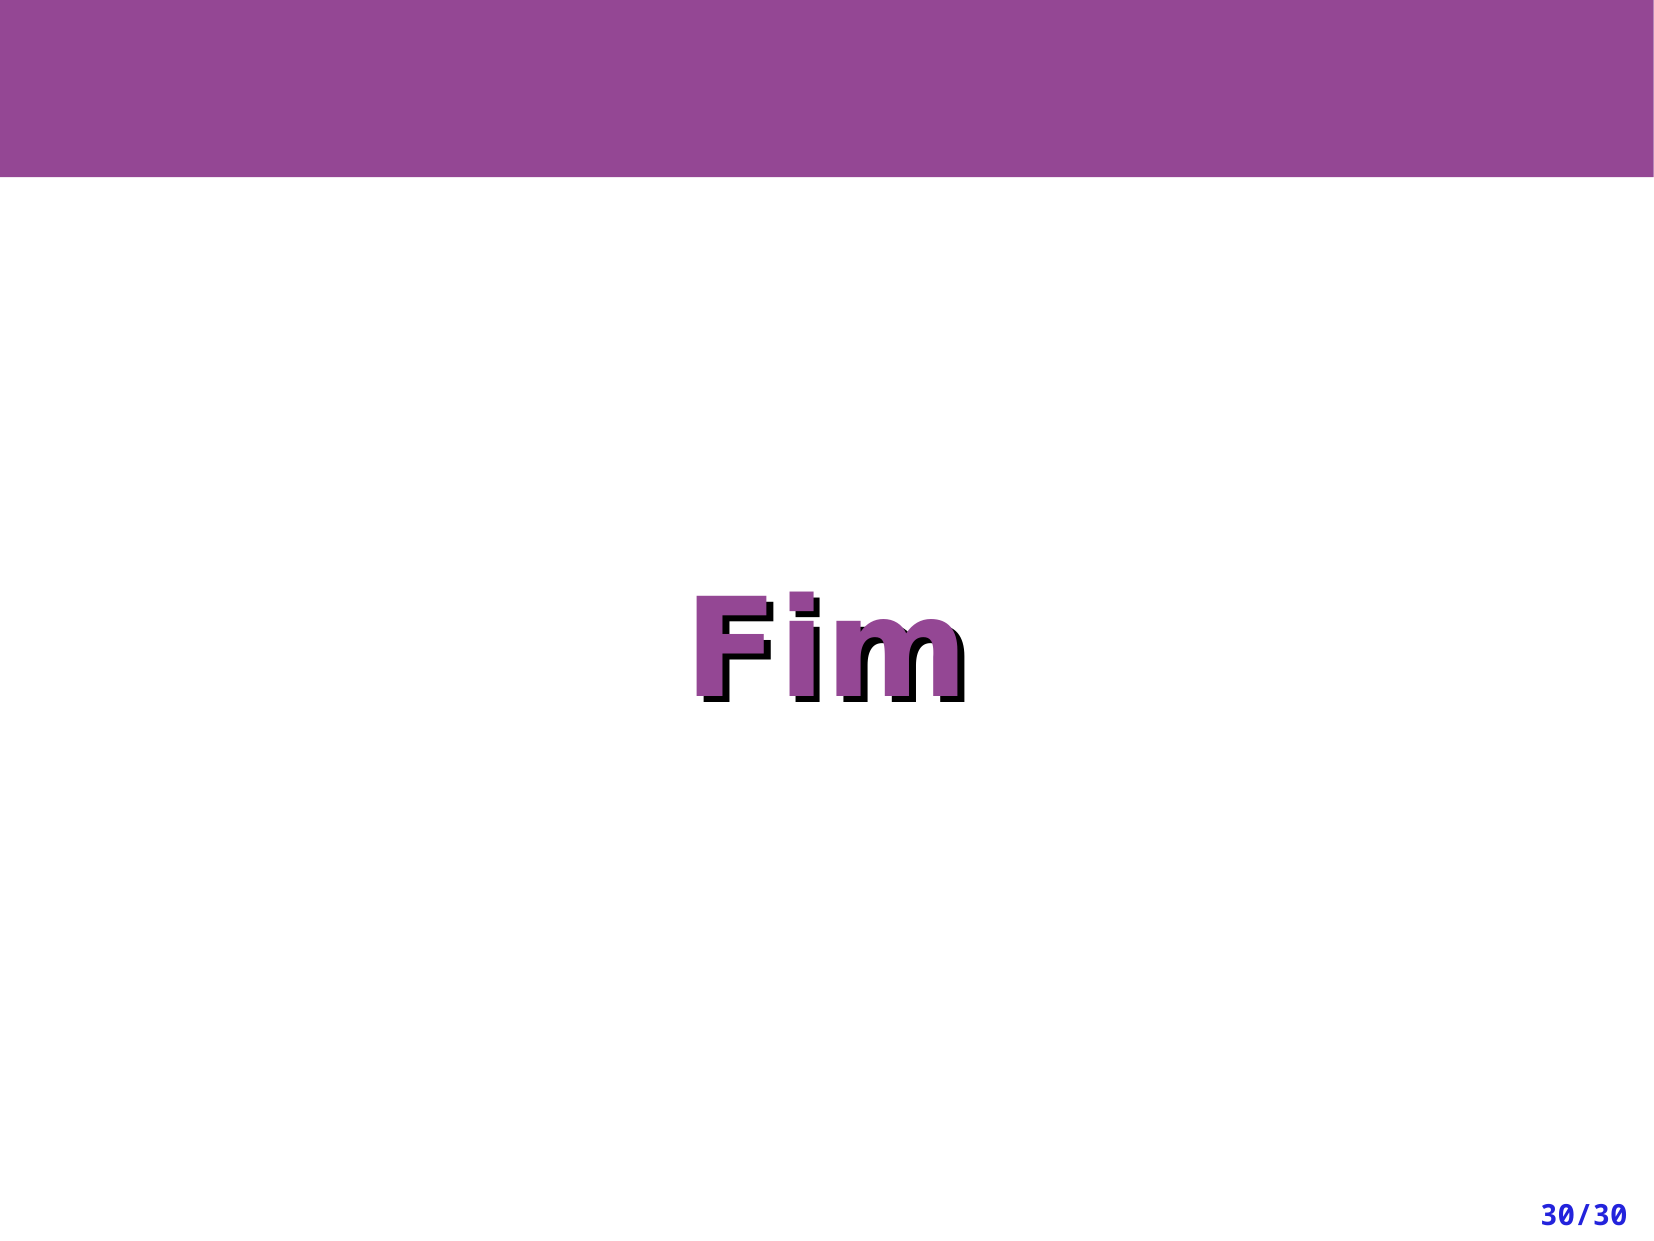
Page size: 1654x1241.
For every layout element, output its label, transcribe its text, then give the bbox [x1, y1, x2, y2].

text_box Fim [669, 561, 984, 739]
